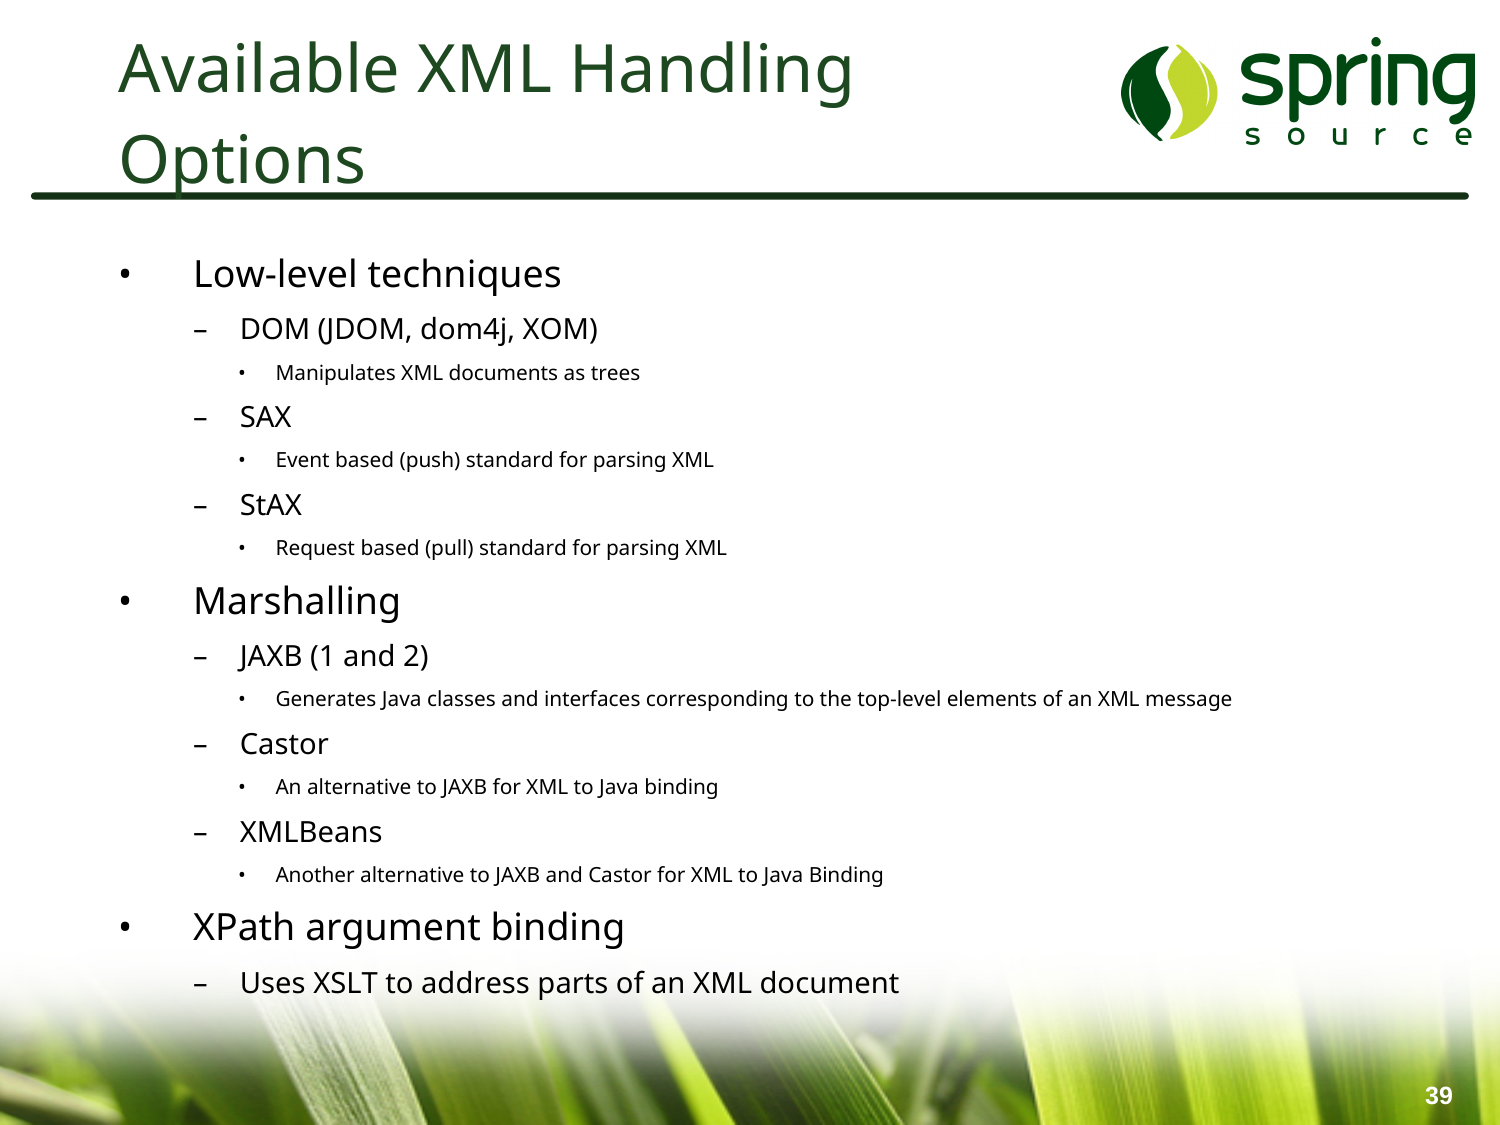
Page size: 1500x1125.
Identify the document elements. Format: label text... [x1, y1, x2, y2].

title Available XML Handling Options [103, 14, 1136, 192]
list Low-level techniques DOM (JDOM, dom4j, XOM) Manipulates XML documents as trees SAX Event based (push) standard for parsing XML StAX Request based (pull) standard for parsing XML Marshalling JAXB (1 and 2) Generates Java classes and interfaces corresponding to the top-level elements of an XML message Castor An alternative to JAXB for XML to Java binding XMLBeans Another alternative to JAXB and Castor for XML to Java Binding XPath argument binding Uses XSLT to address parts of an XML document [103, 239, 1394, 947]
picture [0, 944, 1500, 1125]
picture [1136, 37, 1475, 145]
